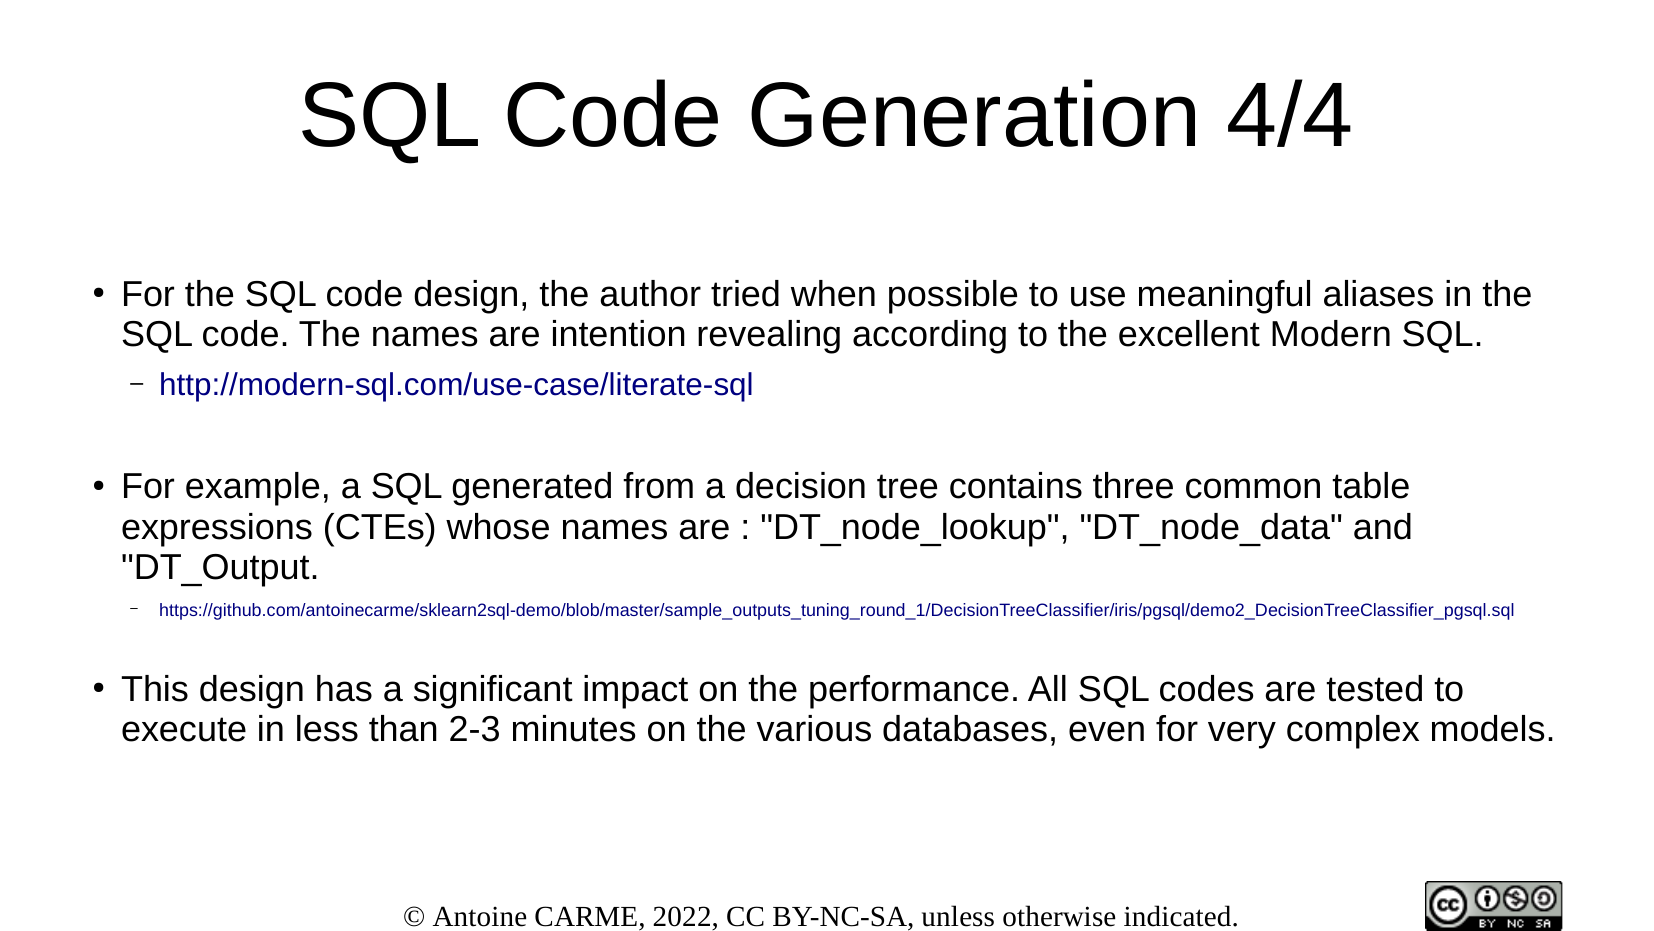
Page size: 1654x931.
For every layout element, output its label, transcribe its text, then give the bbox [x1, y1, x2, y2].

list For the SQL code design, the author tried when possible to use meaningful aliases in the SQL code. The names are intention revealing according to the excellent Modern SQL. http://modern-sql.com/use-case/literate-sql For example, a SQL generated from a decision tree contains three common table expressions (CTEs) whose names are : "DT_node_lookup", "DT_node_data" and "DT_Output. https://github.com/antoinecarme/sklearn2sql-demo/blob/master/sample_outputs_tuning_round_1/DecisionTreeClassifier/iris/pgsql/demo2_DecisionTreeClassifier_pgsql.sql This design has a significant impact on the performance. All SQL codes are tested to execute in less than 2-3 minutes on the various databases, even for very complex models. [82, 217, 1571, 758]
title SQL Code Generation 4/4 [82, 37, 1571, 193]
picture [1425, 881, 1563, 931]
